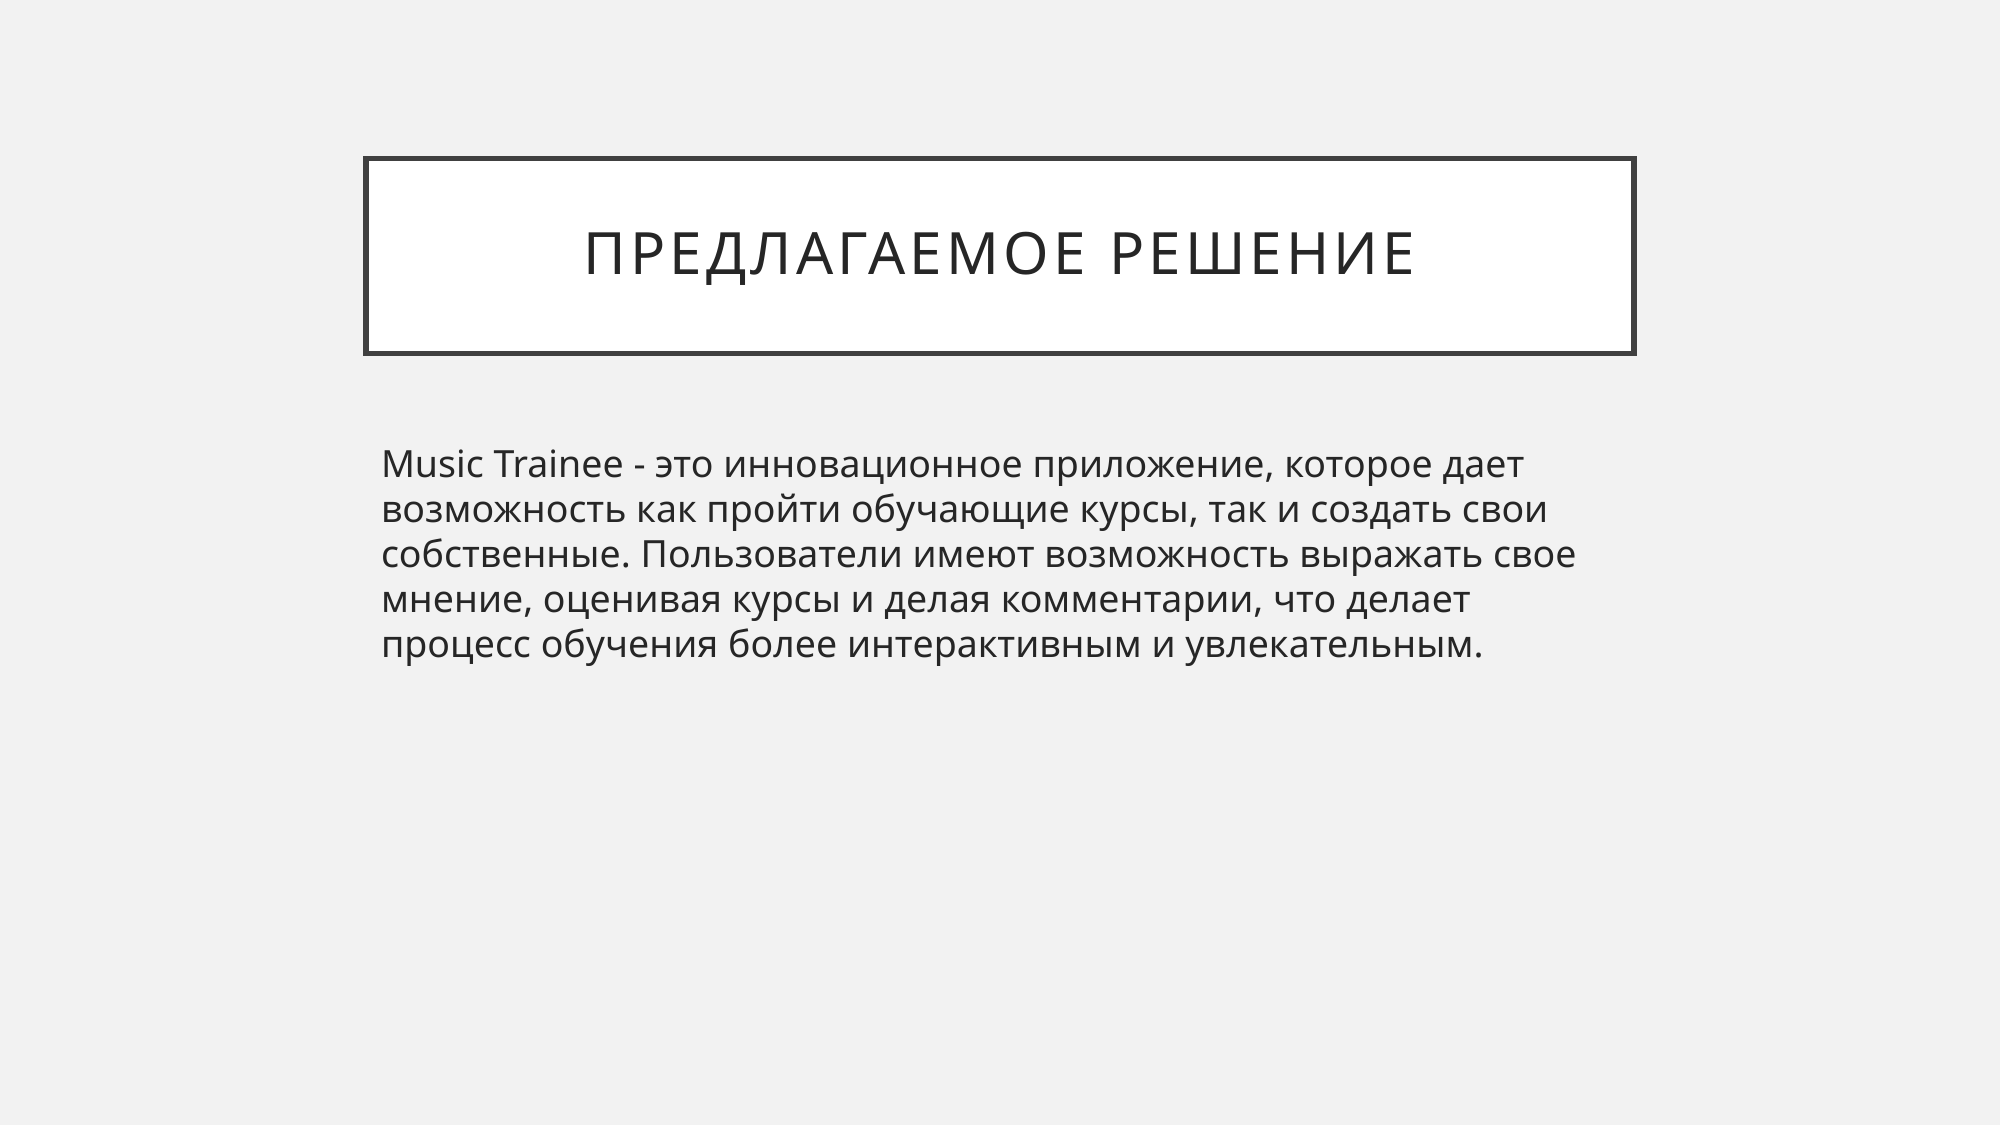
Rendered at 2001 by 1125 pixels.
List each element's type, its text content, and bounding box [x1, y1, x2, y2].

list Music Trainee - это инновационное приложение, которое дает возможность как пройти обучающие курсы, так и создать свои собственные. Пользователи имеют возможность выражать свое мнение, оценивая курсы и делая комментарии, что делает процесс обучения более интерактивным и увлекательным. [366, 432, 1634, 942]
title Предлагаемое решение [366, 158, 1634, 354]
